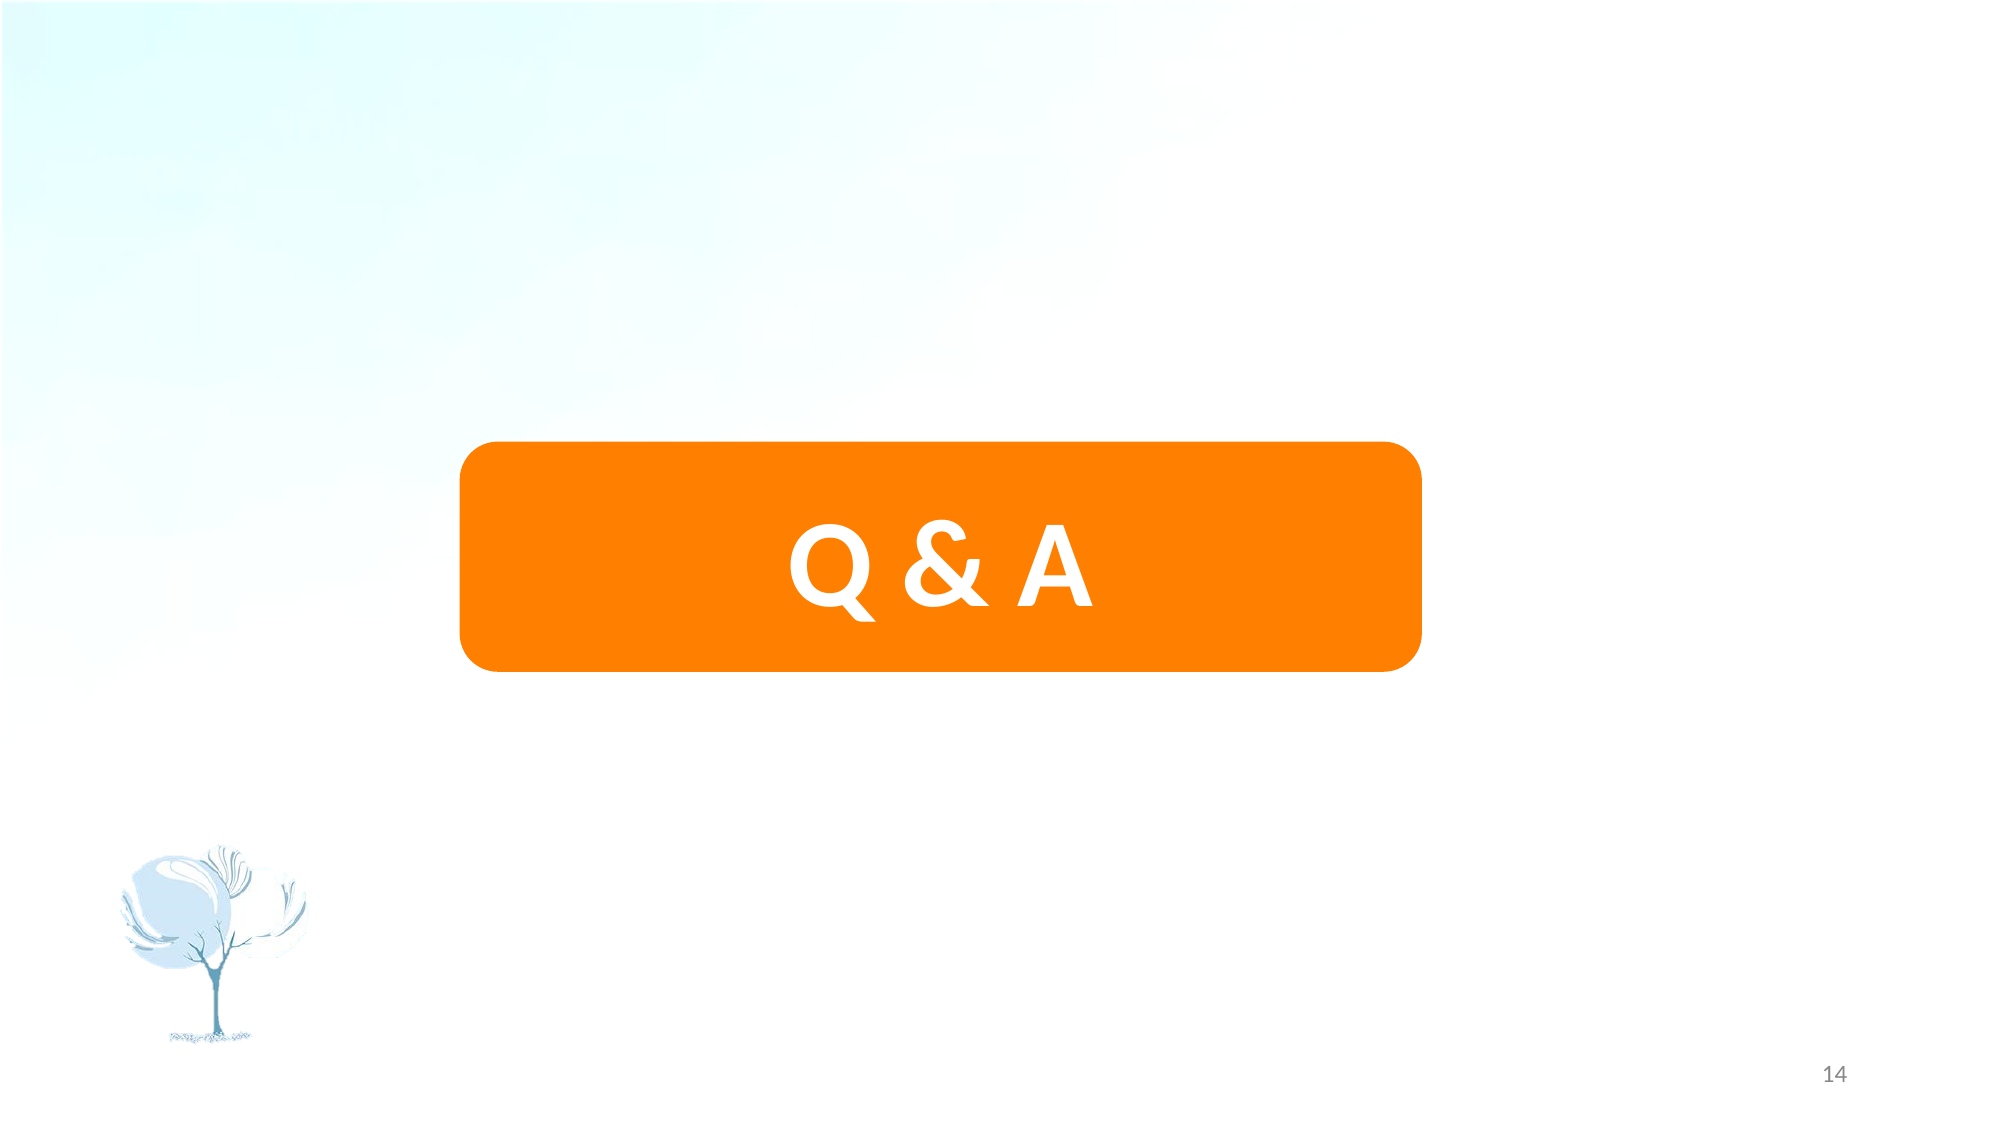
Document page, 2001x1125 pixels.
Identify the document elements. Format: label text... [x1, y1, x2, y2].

picture [0, 0, 1953, 1073]
text_box Q & A [459, 441, 1422, 672]
slide_number <編號> [1412, 1042, 1863, 1103]
